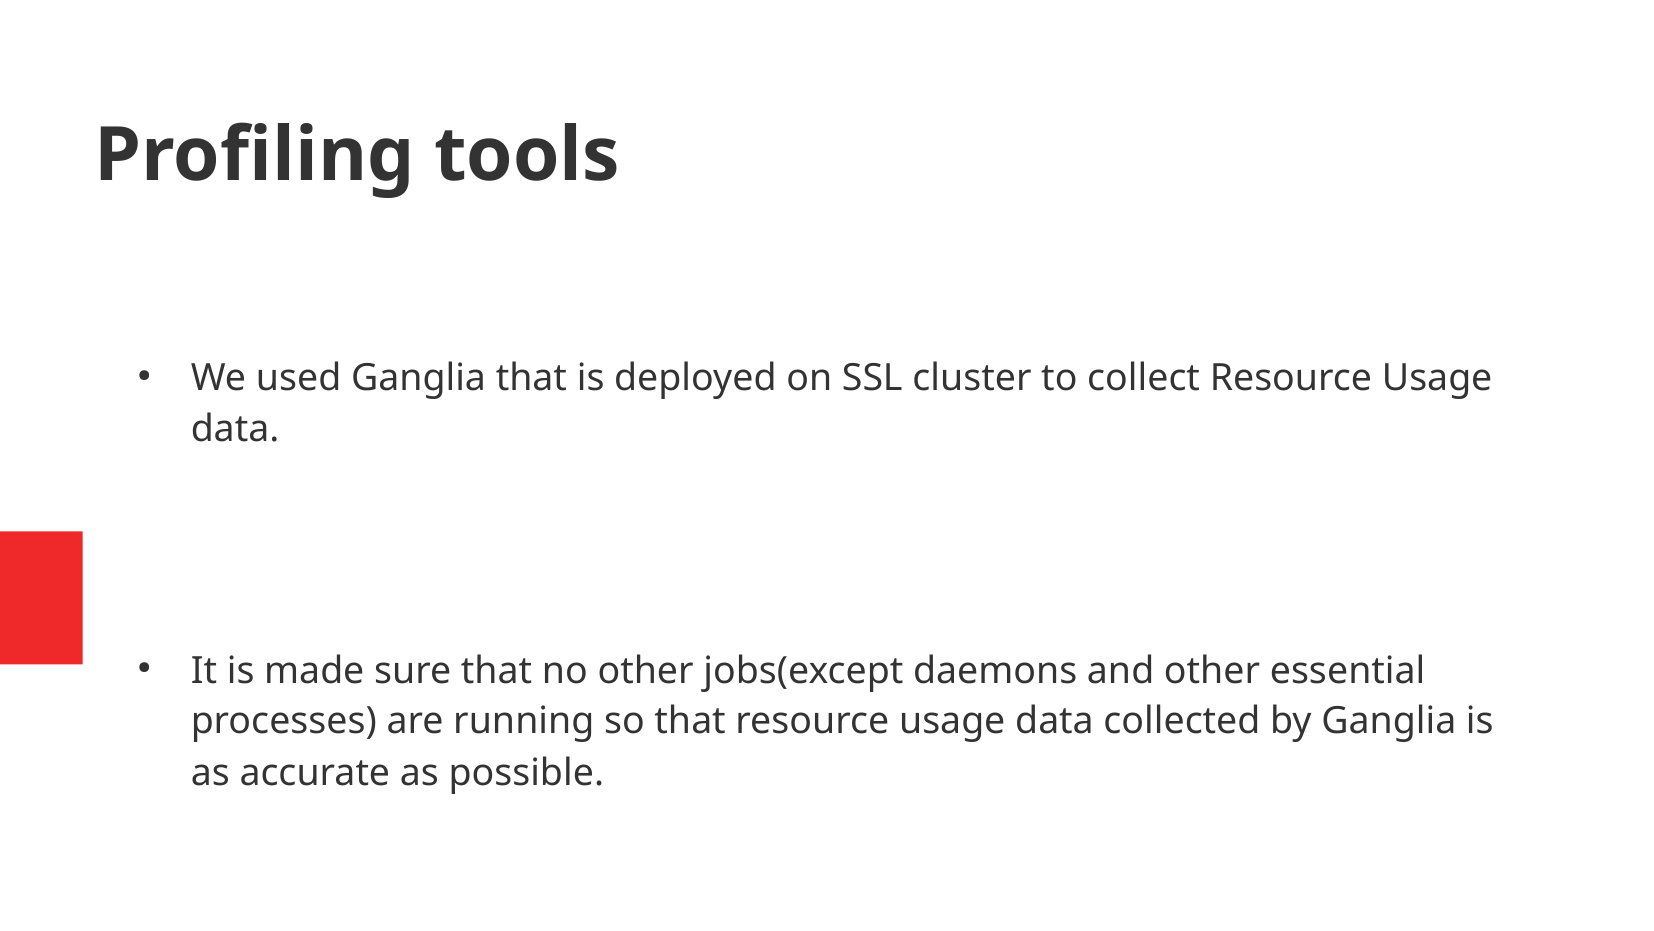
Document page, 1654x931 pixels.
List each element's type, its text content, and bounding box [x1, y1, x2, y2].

title Profiling tools [94, 62, 1501, 241]
list We used Ganglia that is deployed on SSL cluster to collect Resource Usage data. It is made sure that no other jobs(except daemons and other essential processes) are running so that resource usage data collected by Ganglia is as accurate as possible. [120, 270, 1526, 811]
